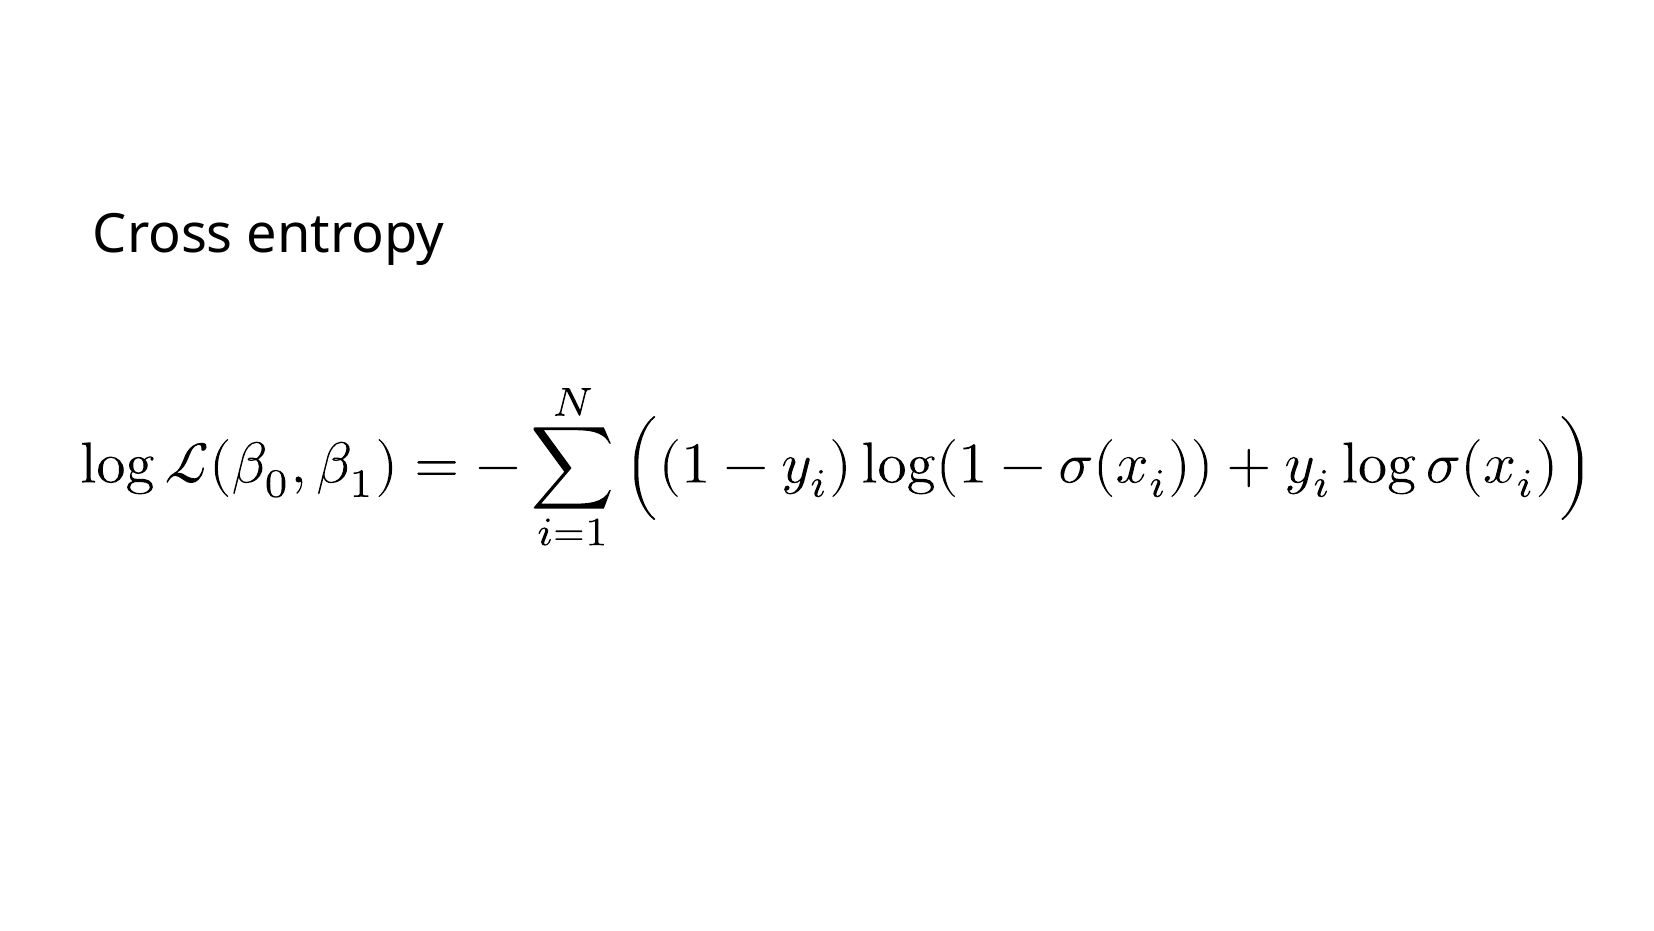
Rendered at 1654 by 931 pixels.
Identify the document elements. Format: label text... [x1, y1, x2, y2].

text_box Cross entropy [78, 186, 451, 263]
picture [78, 385, 1585, 548]
